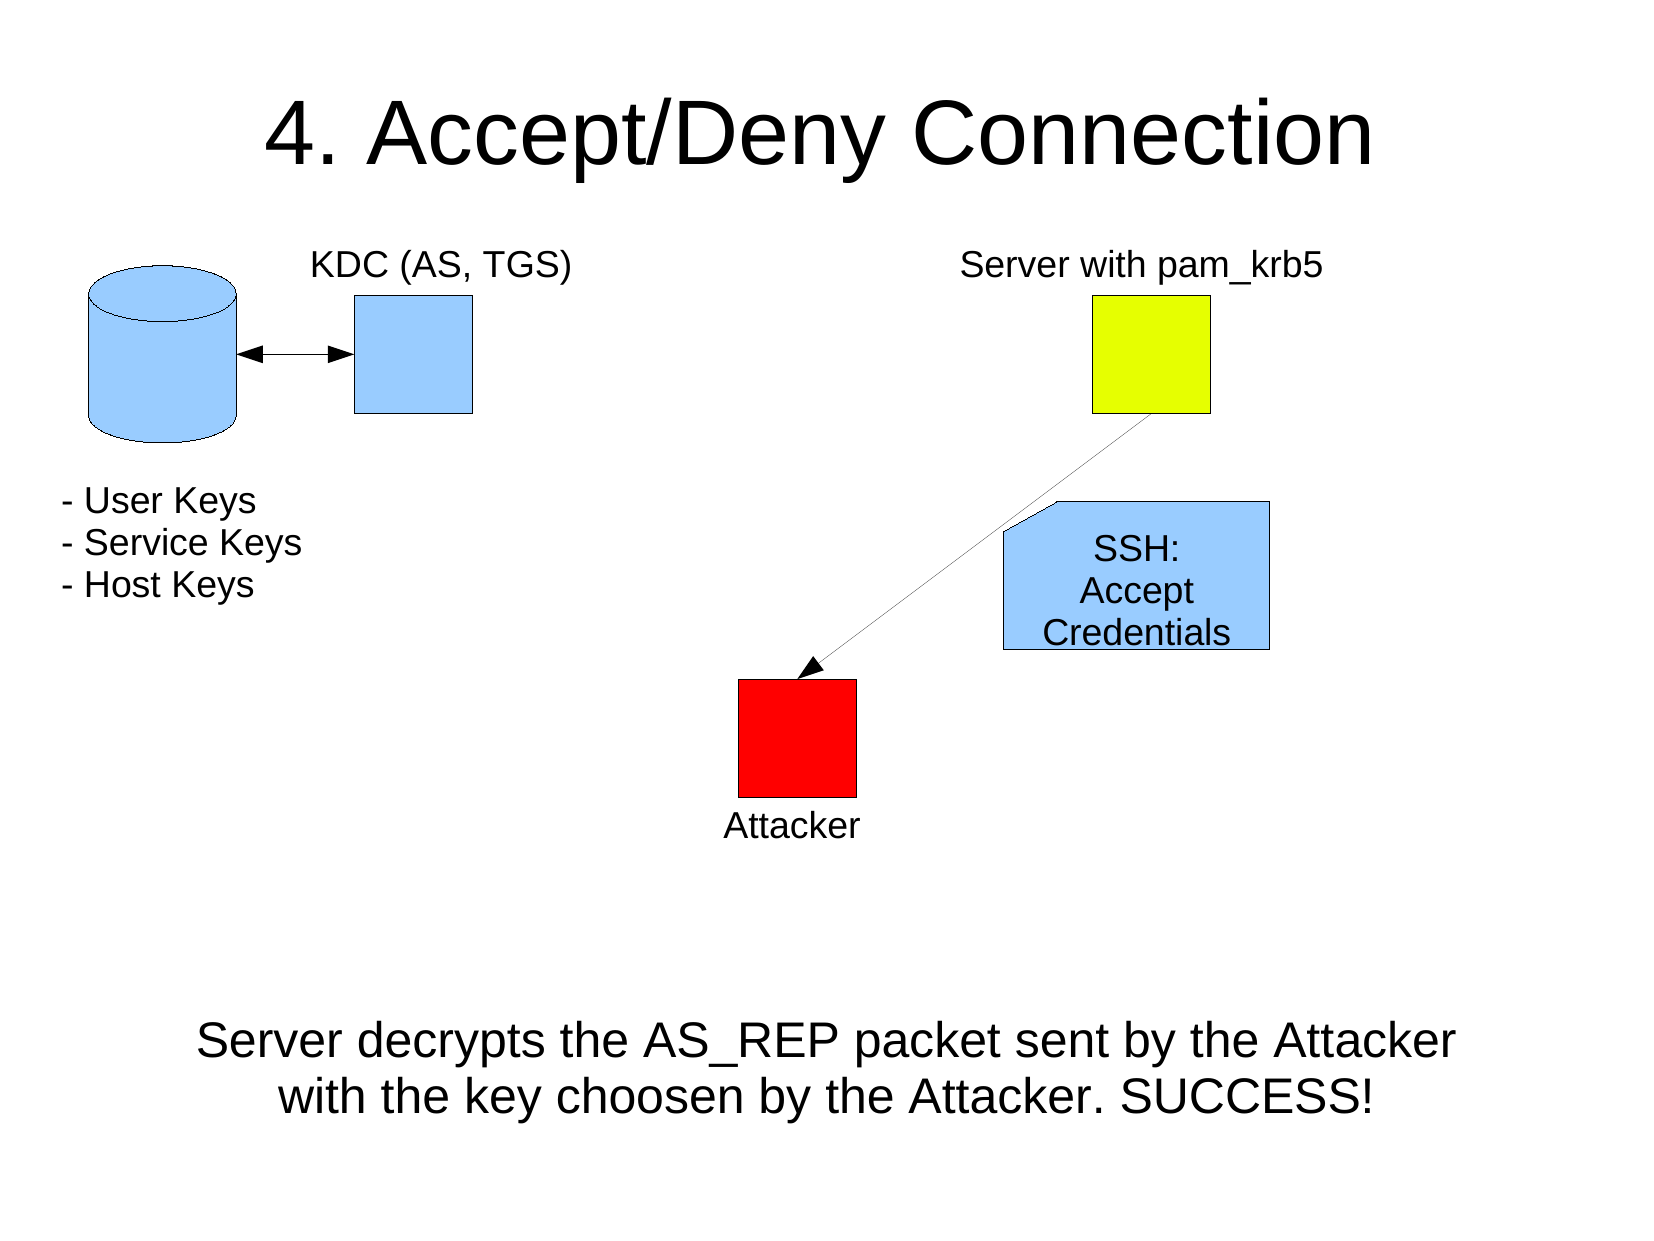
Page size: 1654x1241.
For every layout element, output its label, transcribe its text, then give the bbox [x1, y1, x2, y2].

text_box [1092, 295, 1211, 414]
text_box Server decrypts the AS_REP packet sent by the Attacker with the key choosen by the Attacker. SUCCESS! [181, 1004, 1446, 1183]
text_box Attacker [708, 797, 886, 855]
text_box [738, 679, 857, 797]
text_box - User Keys - Service Keys - Host Keys [46, 472, 314, 614]
title 4. Accept/Deny Connection [76, 29, 1565, 237]
text_box [88, 265, 237, 443]
text_box [354, 295, 473, 414]
text_box KDC (AS, TGS) [295, 236, 583, 294]
text_box Server with pam_krb5 [944, 236, 1359, 294]
text_box SSH: Accept Credentials [1003, 501, 1270, 650]
